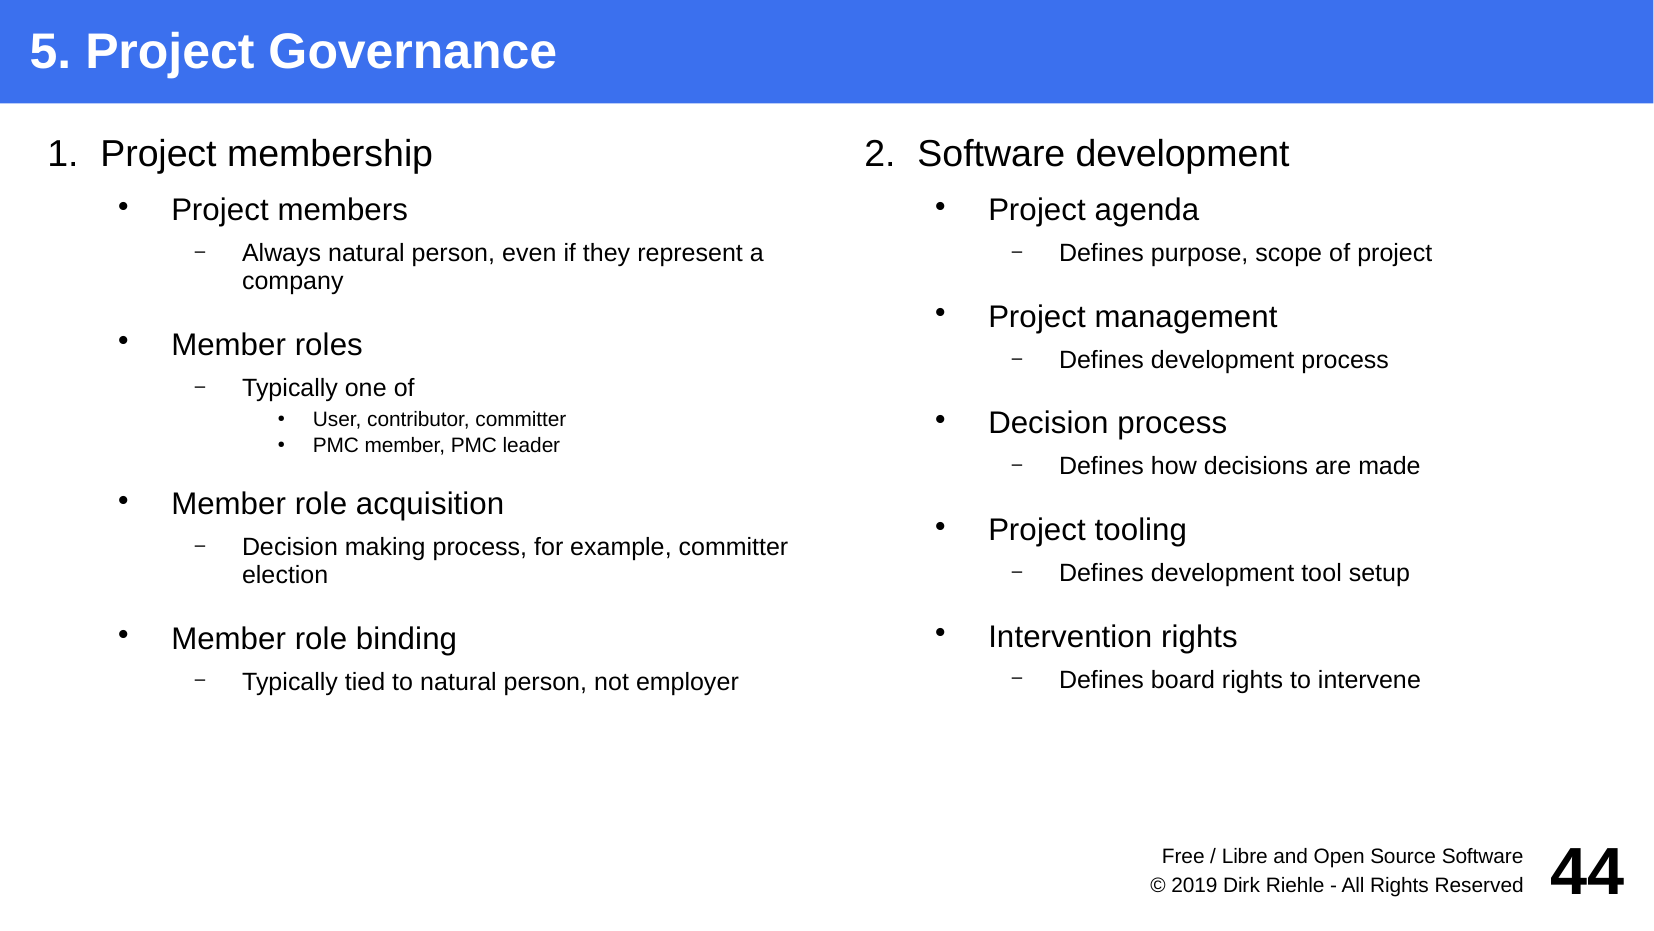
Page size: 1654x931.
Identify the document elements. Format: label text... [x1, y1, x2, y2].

title 5. Project Governance [0, 0, 1654, 104]
list Software development Project agenda Defines purpose, scope of project Project management Defines development process Decision process Defines how decisions are made Project tooling Defines development tool setup Intervention rights Defines board rights to intervene [846, 132, 1625, 813]
list Project membership Project members Always natural person, even if they represent a company Member roles Typically one of User, contributor, committer PMC member, PMC leader Member role acquisition Decision making process, for example, committer election Member role binding Typically tied to natural person, not employer [29, 132, 808, 813]
